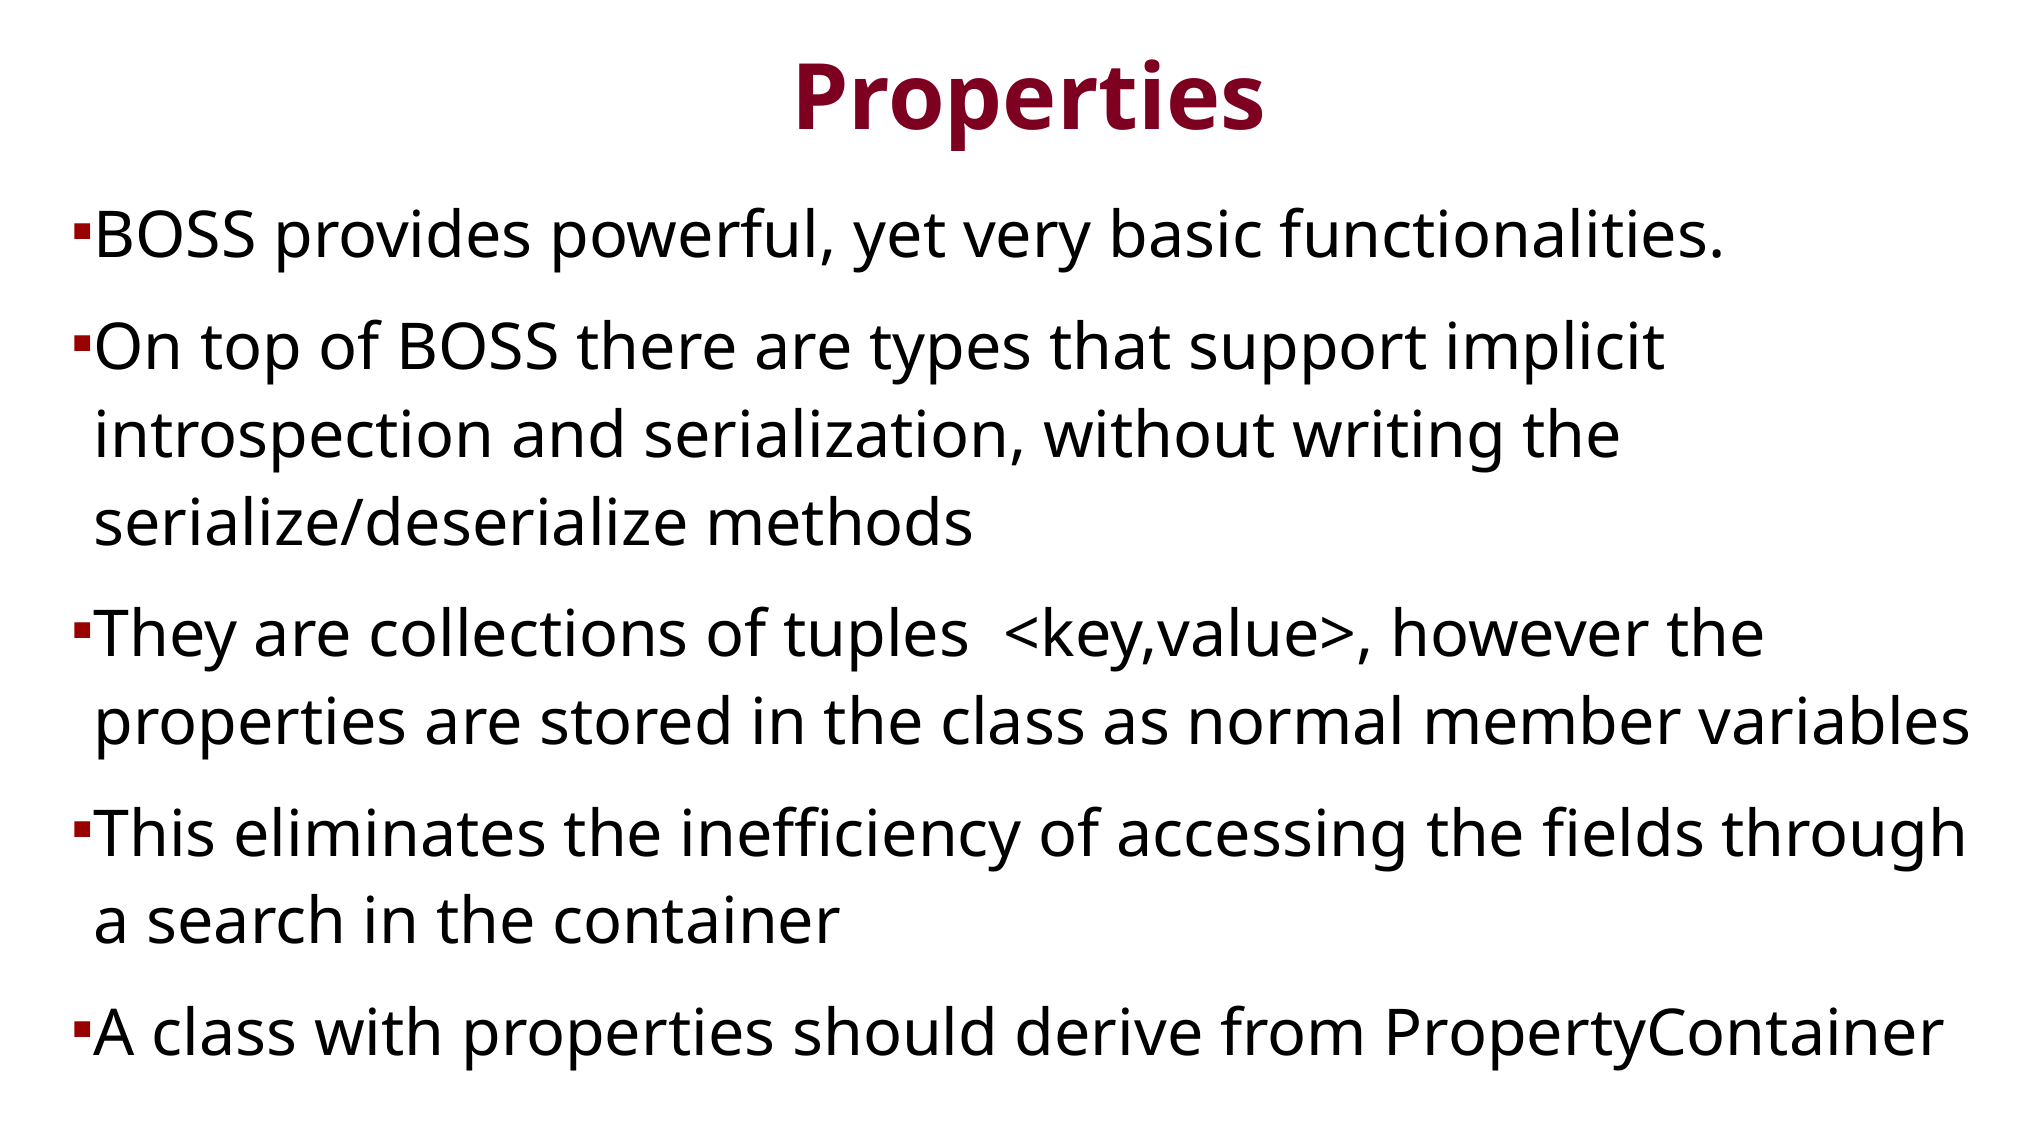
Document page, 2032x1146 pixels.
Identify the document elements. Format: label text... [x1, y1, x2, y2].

list BOSS provides powerful, yet very basic functionalities. On top of BOSS there are types that support implicit introspection and serialization, without writing the serialize/deserialize methods They are collections of tuples <key,value>, however the properties are stored in the class as normal member variables This eliminates the inefficiency of accessing the fields through a search in the container A class with properties should derive from PropertyContainer [59, 188, 1985, 1111]
title Properties [37, 10, 2020, 178]
